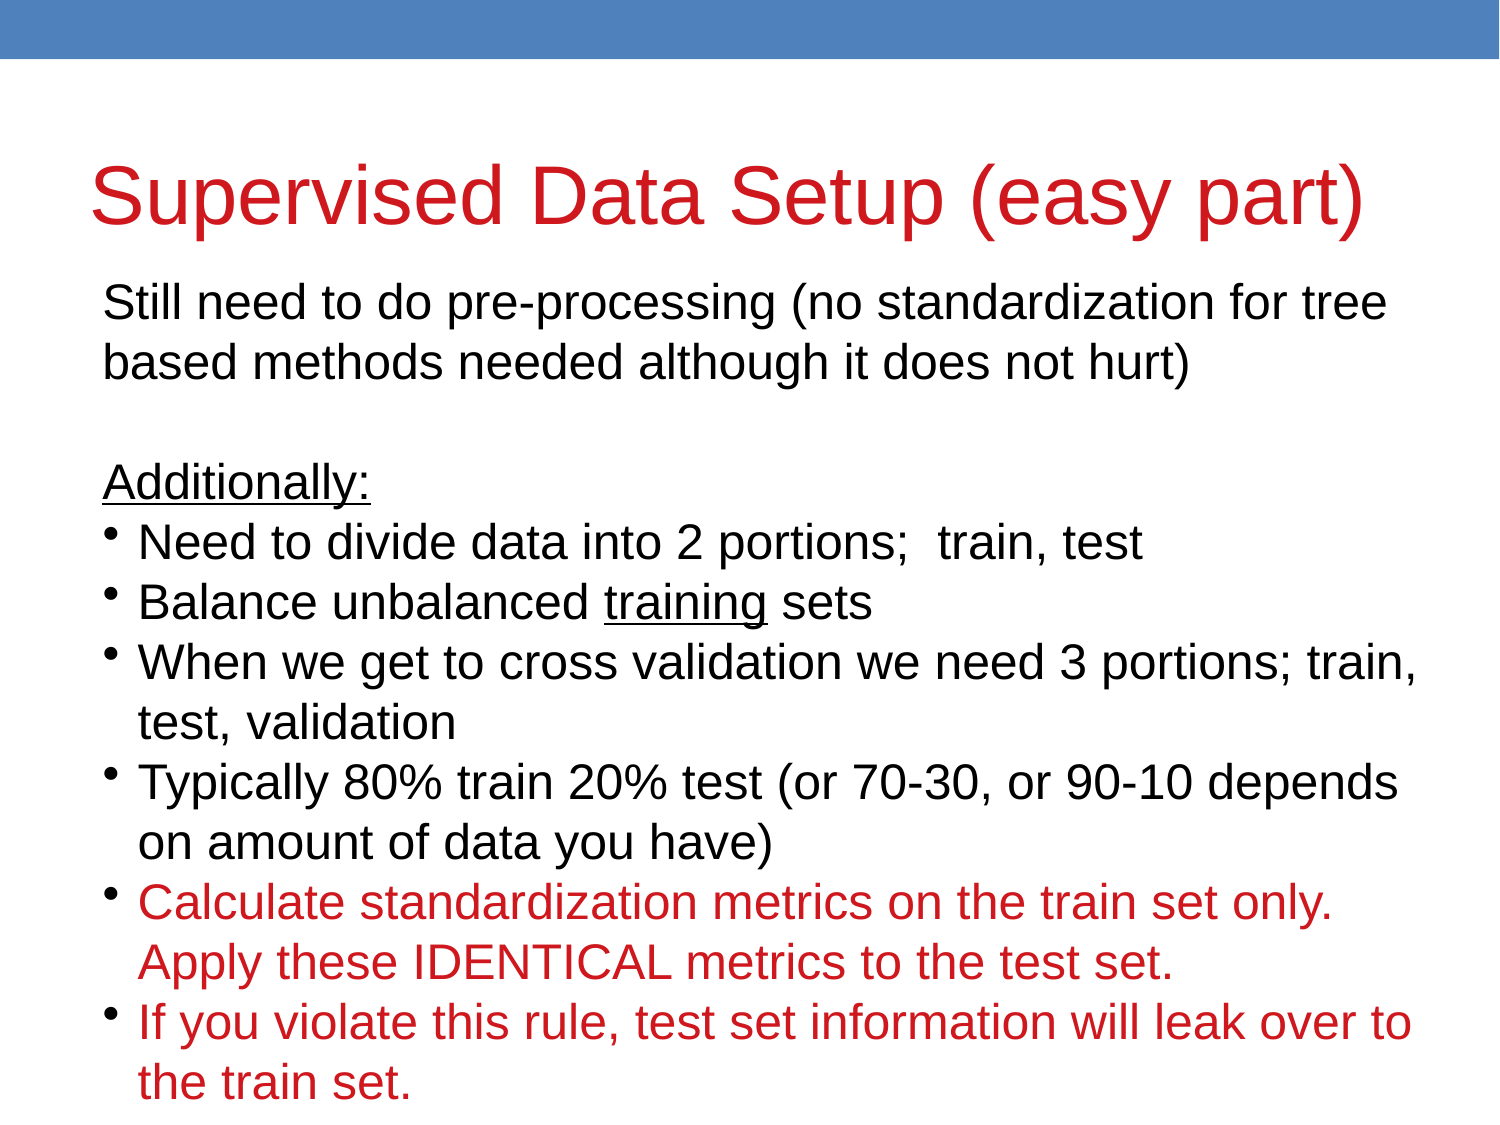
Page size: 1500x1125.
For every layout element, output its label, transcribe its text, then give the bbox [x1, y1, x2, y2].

text_box Still need to do pre-processing (no standardization for tree based methods needed although it does not hurt) Additionally: Need to divide data into 2 portions; train, test Balance unbalanced training sets When we get to cross validation we need 3 portions; train, test, validation Typically 80% train 20% test (or 70-30, or 90-10 depends on amount of data you have) Calculate standardization metrics on the train set only. Apply these IDENTICAL metrics to the test set. If you violate this rule, test set information will leak over to the train set. [87, 262, 1437, 1062]
text_box Supervised Data Setup (easy part) [75, 87, 1425, 250]
